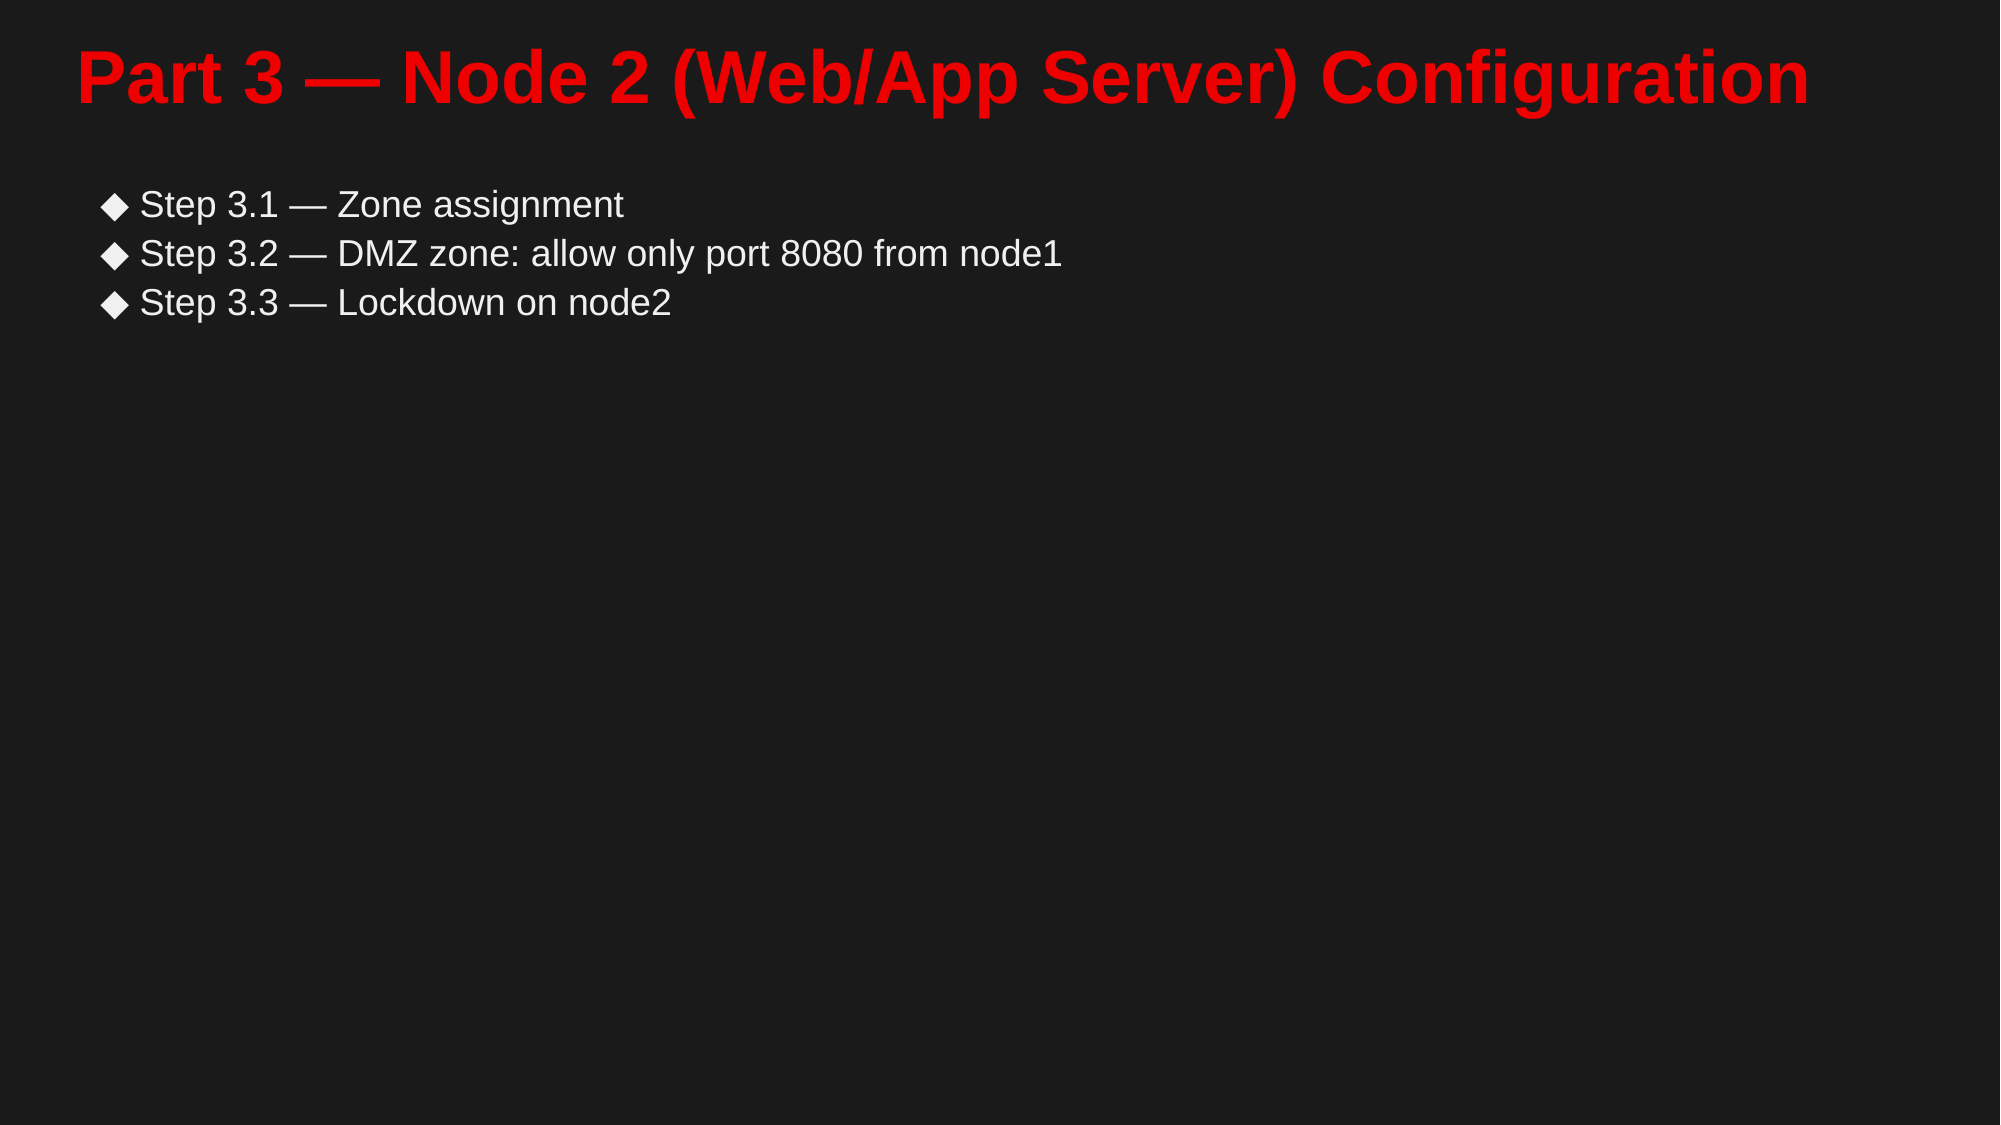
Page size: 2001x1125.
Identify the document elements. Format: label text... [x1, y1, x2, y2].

text_box ◆ Step 3.1 — Zone assignment ◆ Step 3.2 — DMZ zone: allow only port 8080 from node1 ◆ Step 3.3 — Lockdown on node2 [59, 171, 1942, 1087]
text_box Part 3 — Node 2 (Web/App Server) Configuration [59, 23, 1942, 154]
